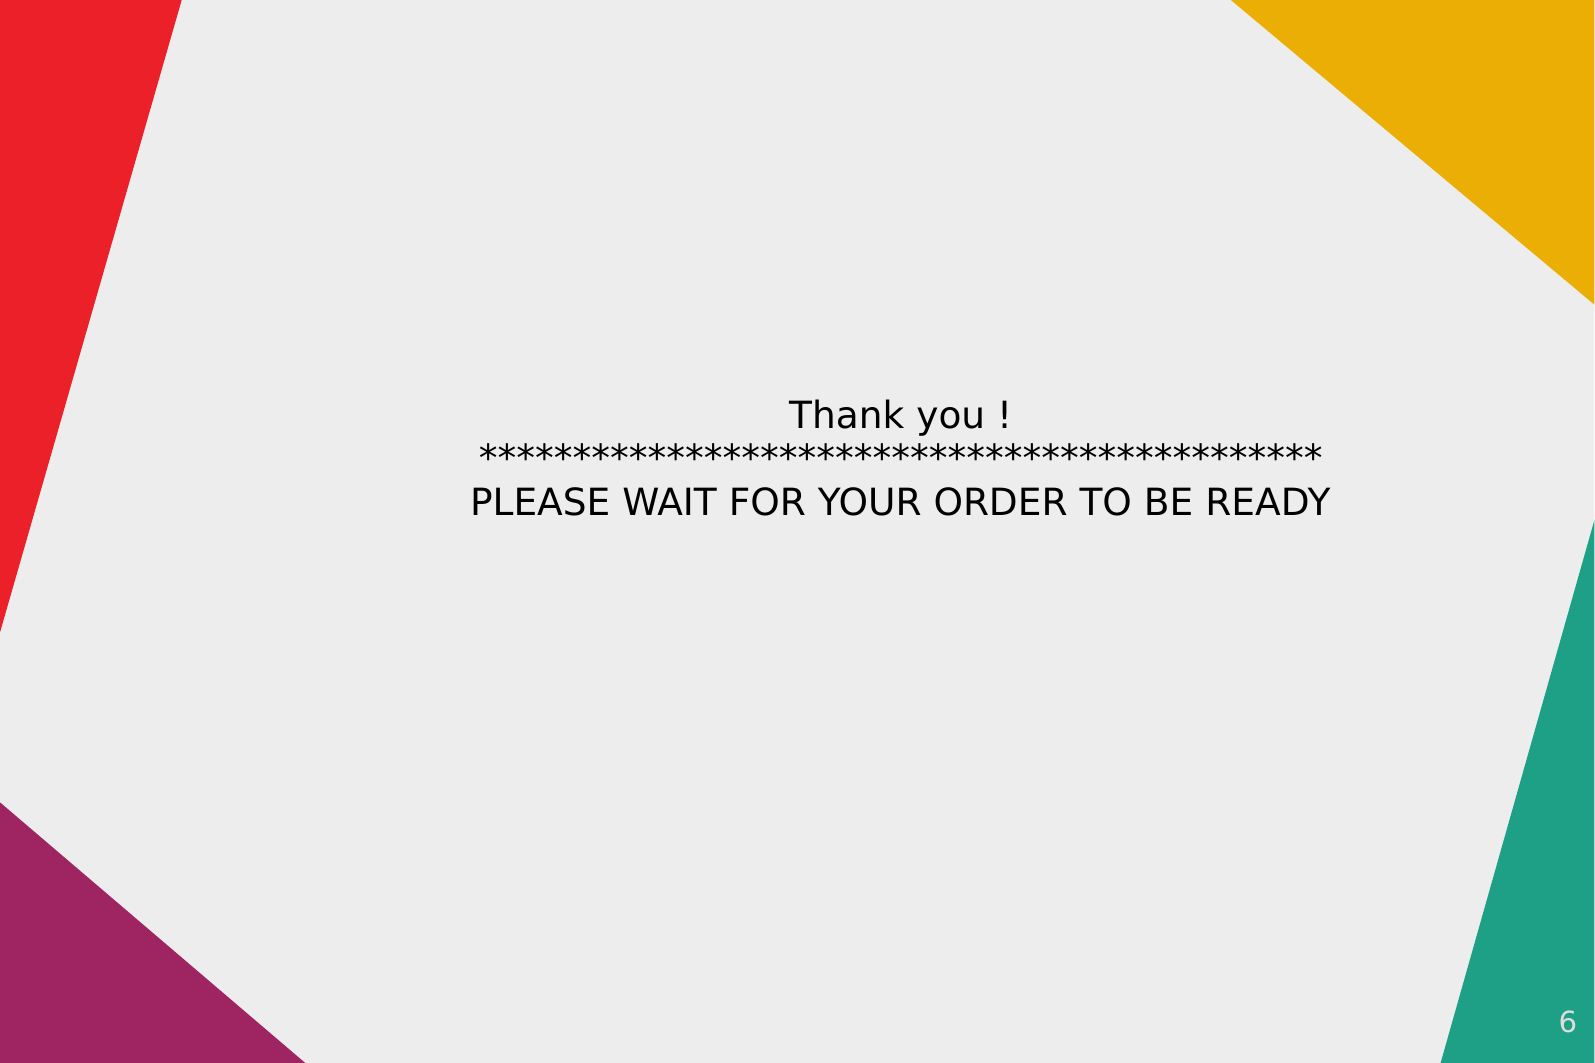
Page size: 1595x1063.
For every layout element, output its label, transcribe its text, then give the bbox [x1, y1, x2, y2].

text_box Thank you ! ********************************************* PLEASE WAIT FOR YOUR ORDER TO BE READY [455, 386, 1347, 532]
